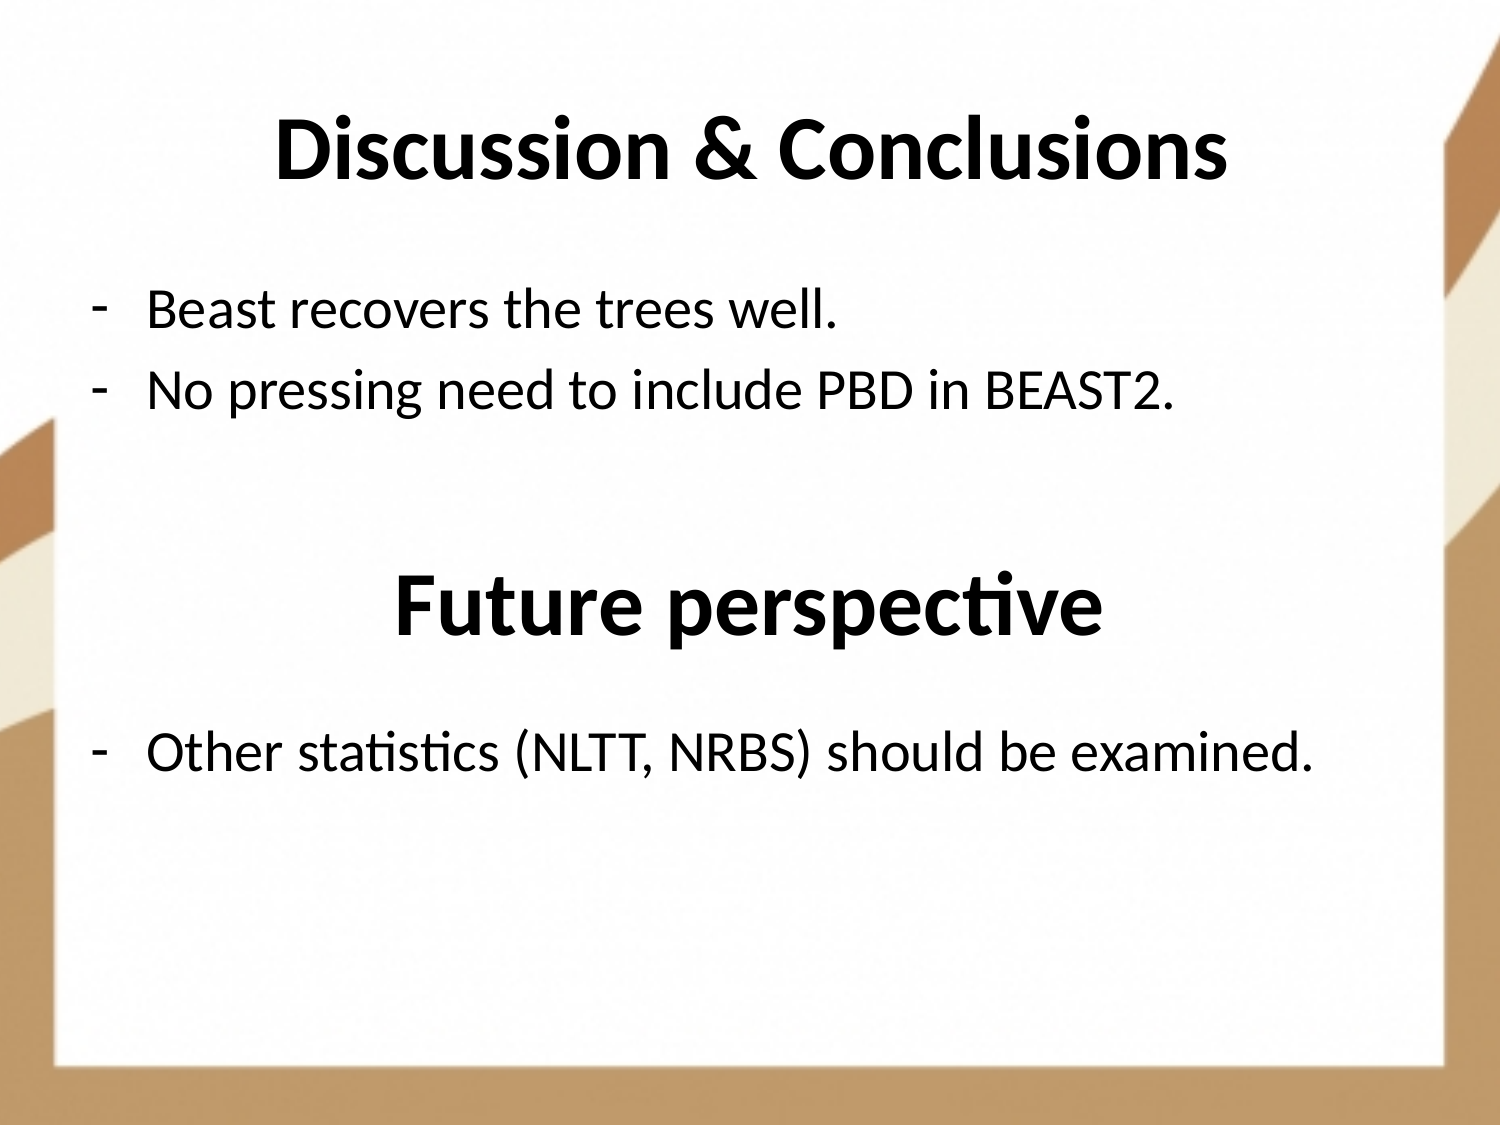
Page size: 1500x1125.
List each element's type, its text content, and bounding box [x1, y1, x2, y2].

picture [0, 0, 1500, 1125]
text_box Future perspective [74, 504, 1425, 693]
title Discussion & Conclusions [77, 48, 1428, 237]
list Beast recovers the trees well. No pressing need to include PBD in BEAST2. Other statistics (NLTT, NRBS) should be examined. [75, 262, 1425, 504]
list Beast recovers the trees well. No pressing need to include PBD in BEAST2. Other statistics (NLTT, NRBS) should be examined. [75, 693, 1425, 1005]
